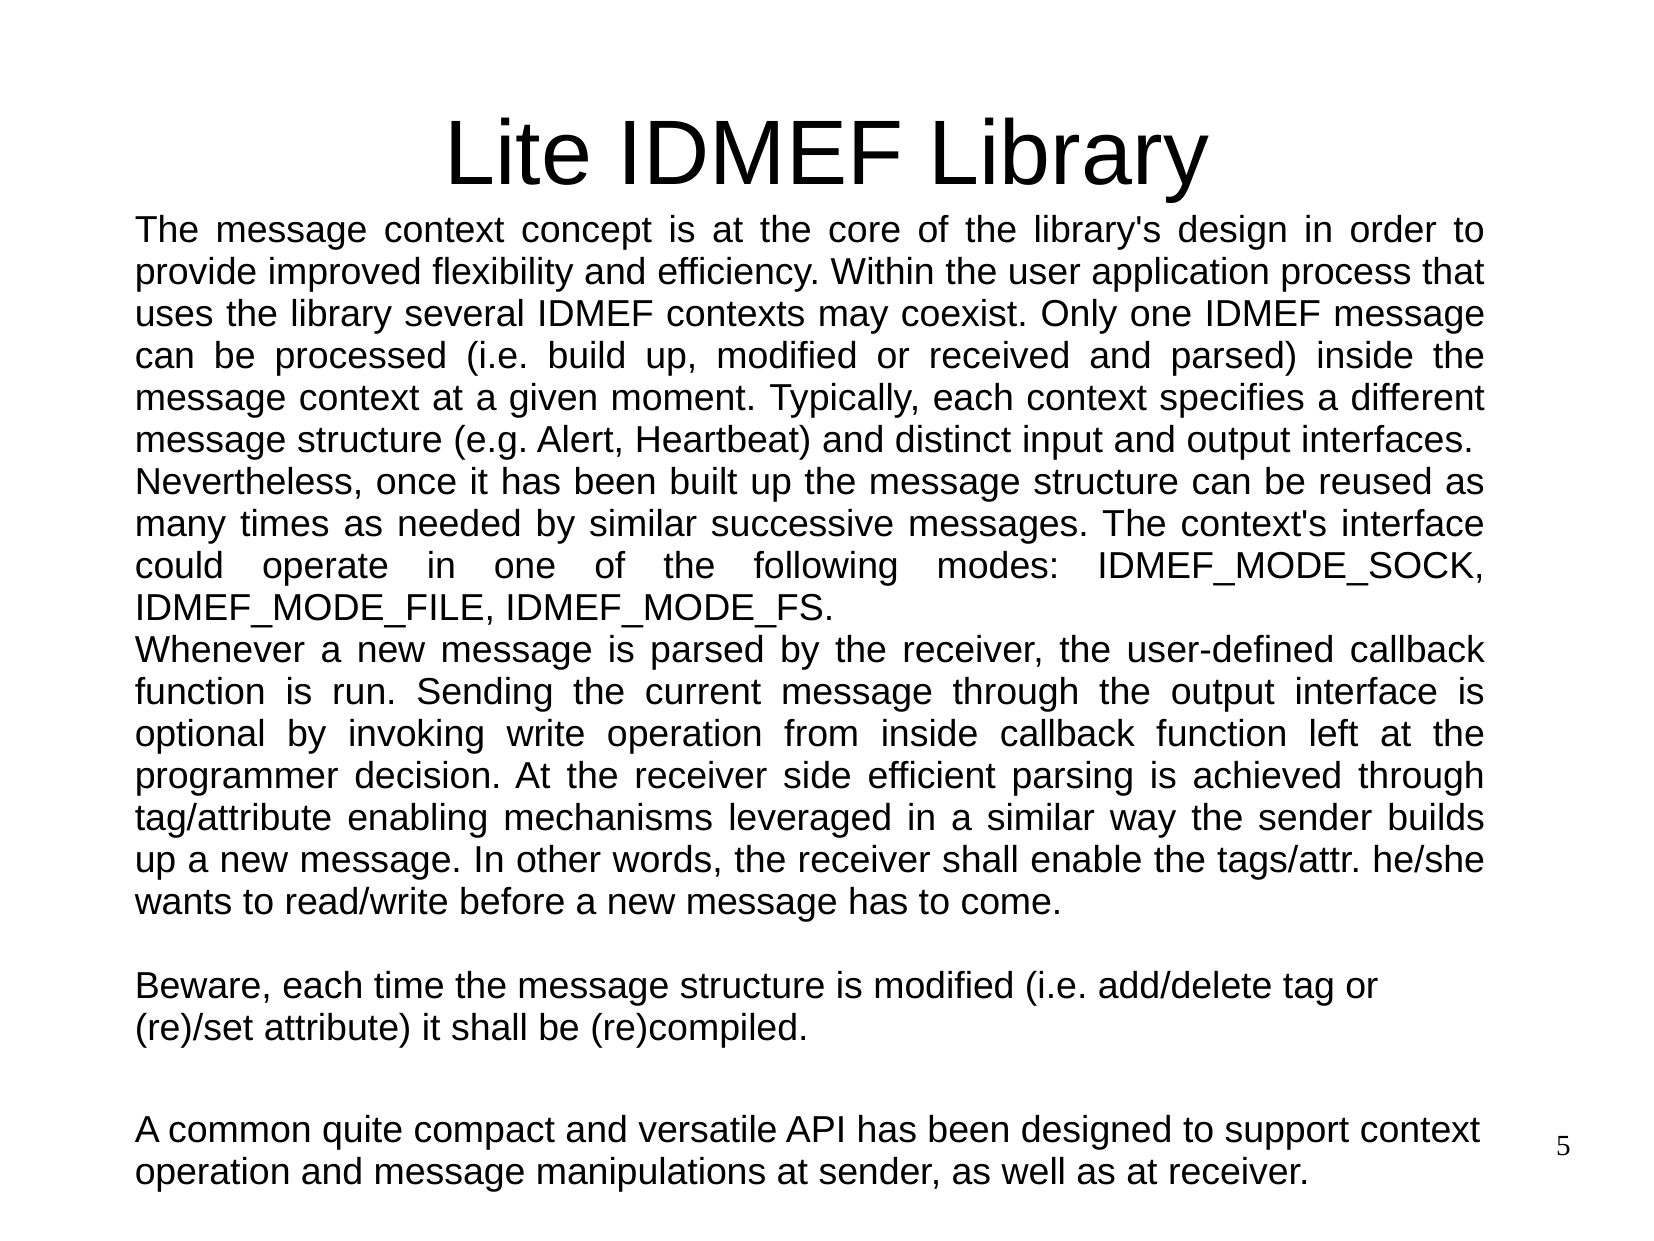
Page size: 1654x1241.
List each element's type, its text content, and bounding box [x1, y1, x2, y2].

text_box The message context concept is at the core of the library's design in order to provide improved flexibility and efficiency. Within the user application process that uses the library several IDMEF contexts may coexist. Only one IDMEF message can be processed (i.e. build up, modified or received and parsed) inside the message context at a given moment. Typically, each context specifies a different message structure (e.g. Alert, Heartbeat) and distinct input and output interfaces. Nevertheless, once it has been built up the message structure can be reused as many times as needed by similar successive messages. The context's interface could operate in one of the following modes: IDMEF_MODE_SOCK, IDMEF_MODE_FILE, IDMEF_MODE_FS. Whenever a new message is parsed by the receiver, the user-defined callback function is run. Sending the current message through the output interface is optional by invoking write operation from inside callback function left at the programmer decision. At the receiver side efficient parsing is achieved through tag/attribute enabling mechanisms leveraged in a similar way the sender builds up a new message. In other words, the receiver shall enable the tags/attr. he/she wants to read/write before a new message has to come. Beware, each time the message structure is modified (i.e. add/delete tag or (re)/set attribute) it shall be (re)compiled. A common quite compact and versatile API has been designed to support context operation and message manipulations at sender, as well as at receiver. [120, 200, 1501, 1201]
title Lite IDMEF Library [82, 49, 1571, 257]
